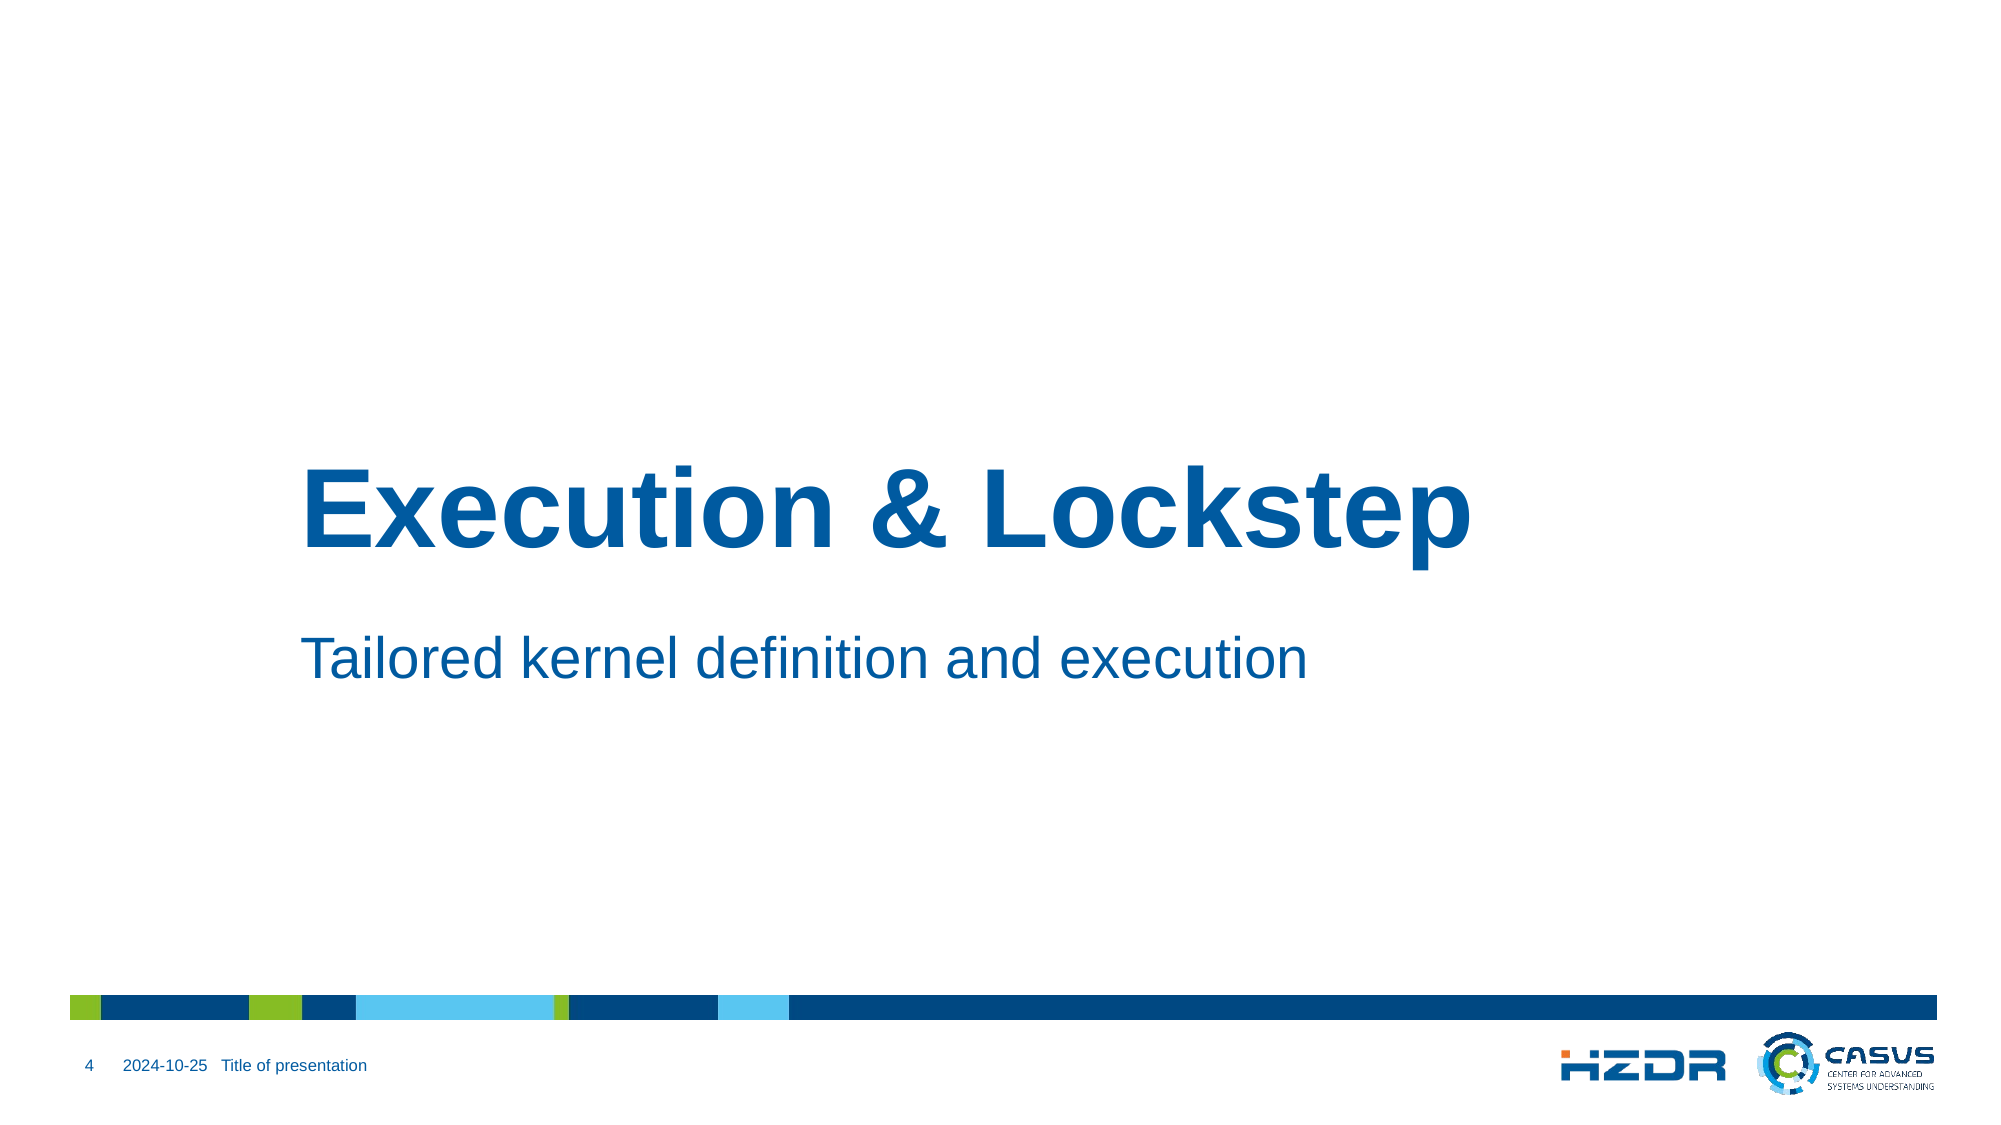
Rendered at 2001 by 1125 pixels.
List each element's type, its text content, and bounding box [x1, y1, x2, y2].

picture [572, 995, 1937, 1020]
subtitle Tailored kernel definition and execution [300, 620, 1651, 751]
picture [104, 995, 569, 1020]
title Execution & Lockstep [300, 450, 1651, 610]
picture [70, 995, 101, 1020]
slide_number 2024-10-25 [107, 1034, 208, 1095]
picture [1560, 1049, 1726, 1081]
picture [1757, 1032, 1934, 1095]
